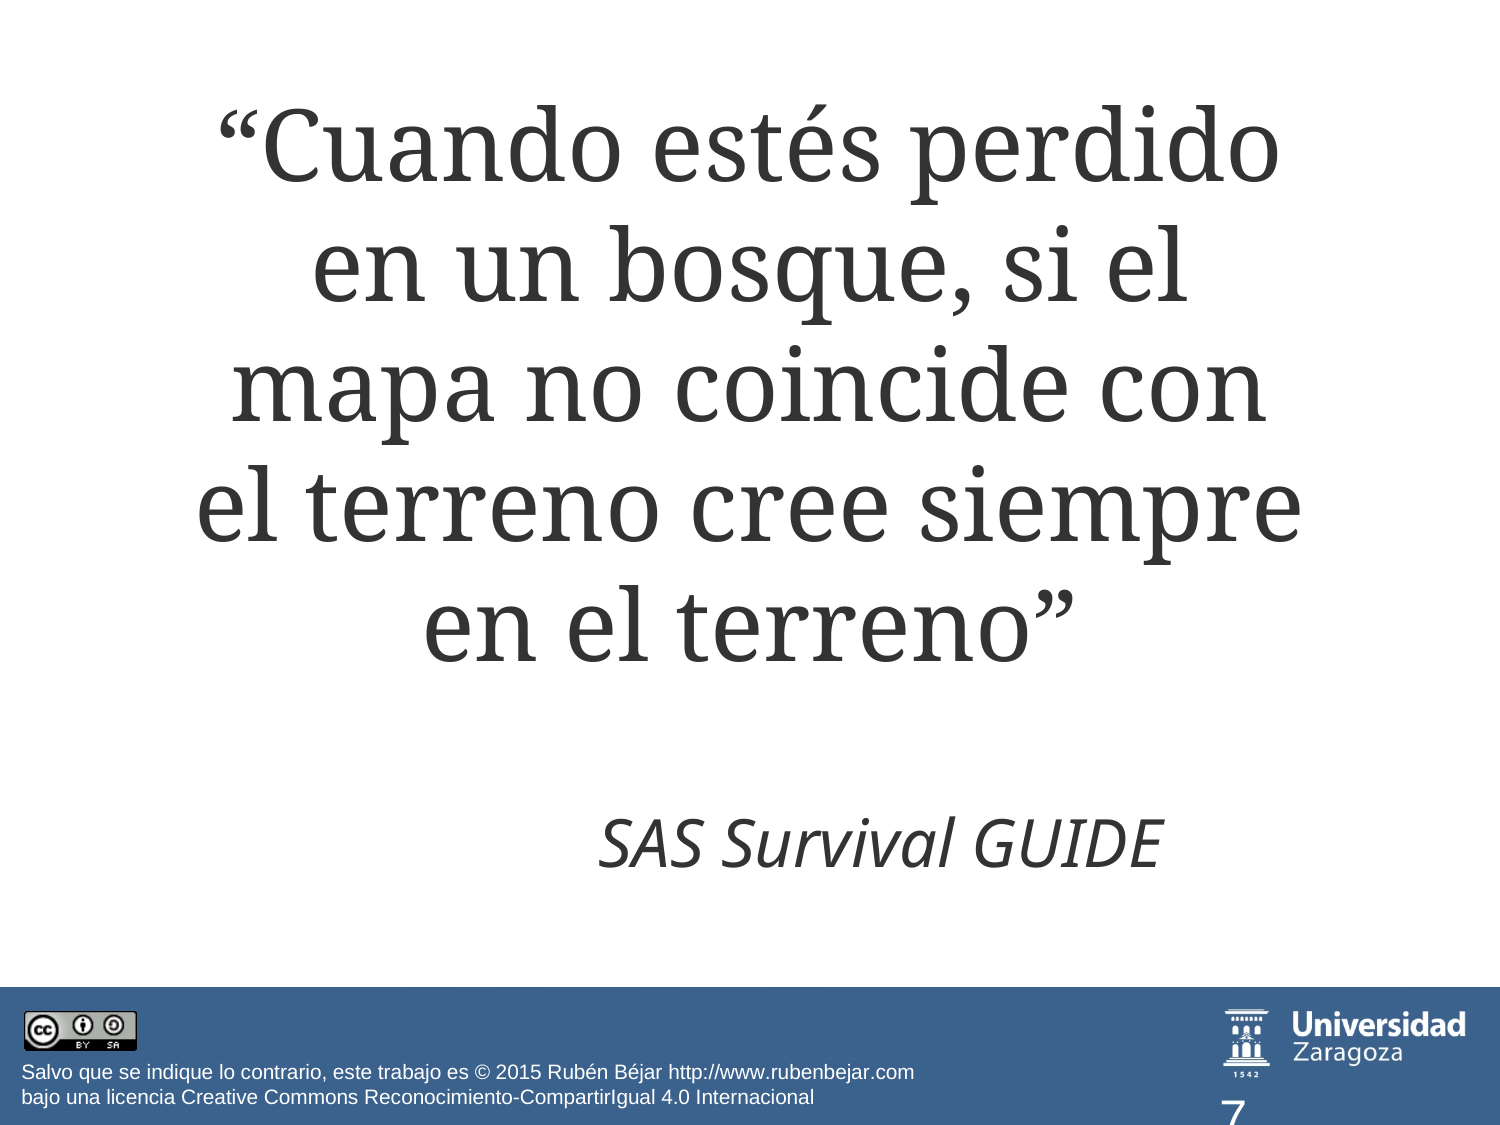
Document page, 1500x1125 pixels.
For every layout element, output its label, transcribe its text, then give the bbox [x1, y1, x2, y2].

text_box “Cuando estés perdido en un bosque, si el mapa no coincide con el terreno cree siempre en el terreno” SAS Survival GUIDE [169, 342, 1331, 620]
picture [0, 987, 1500, 1125]
